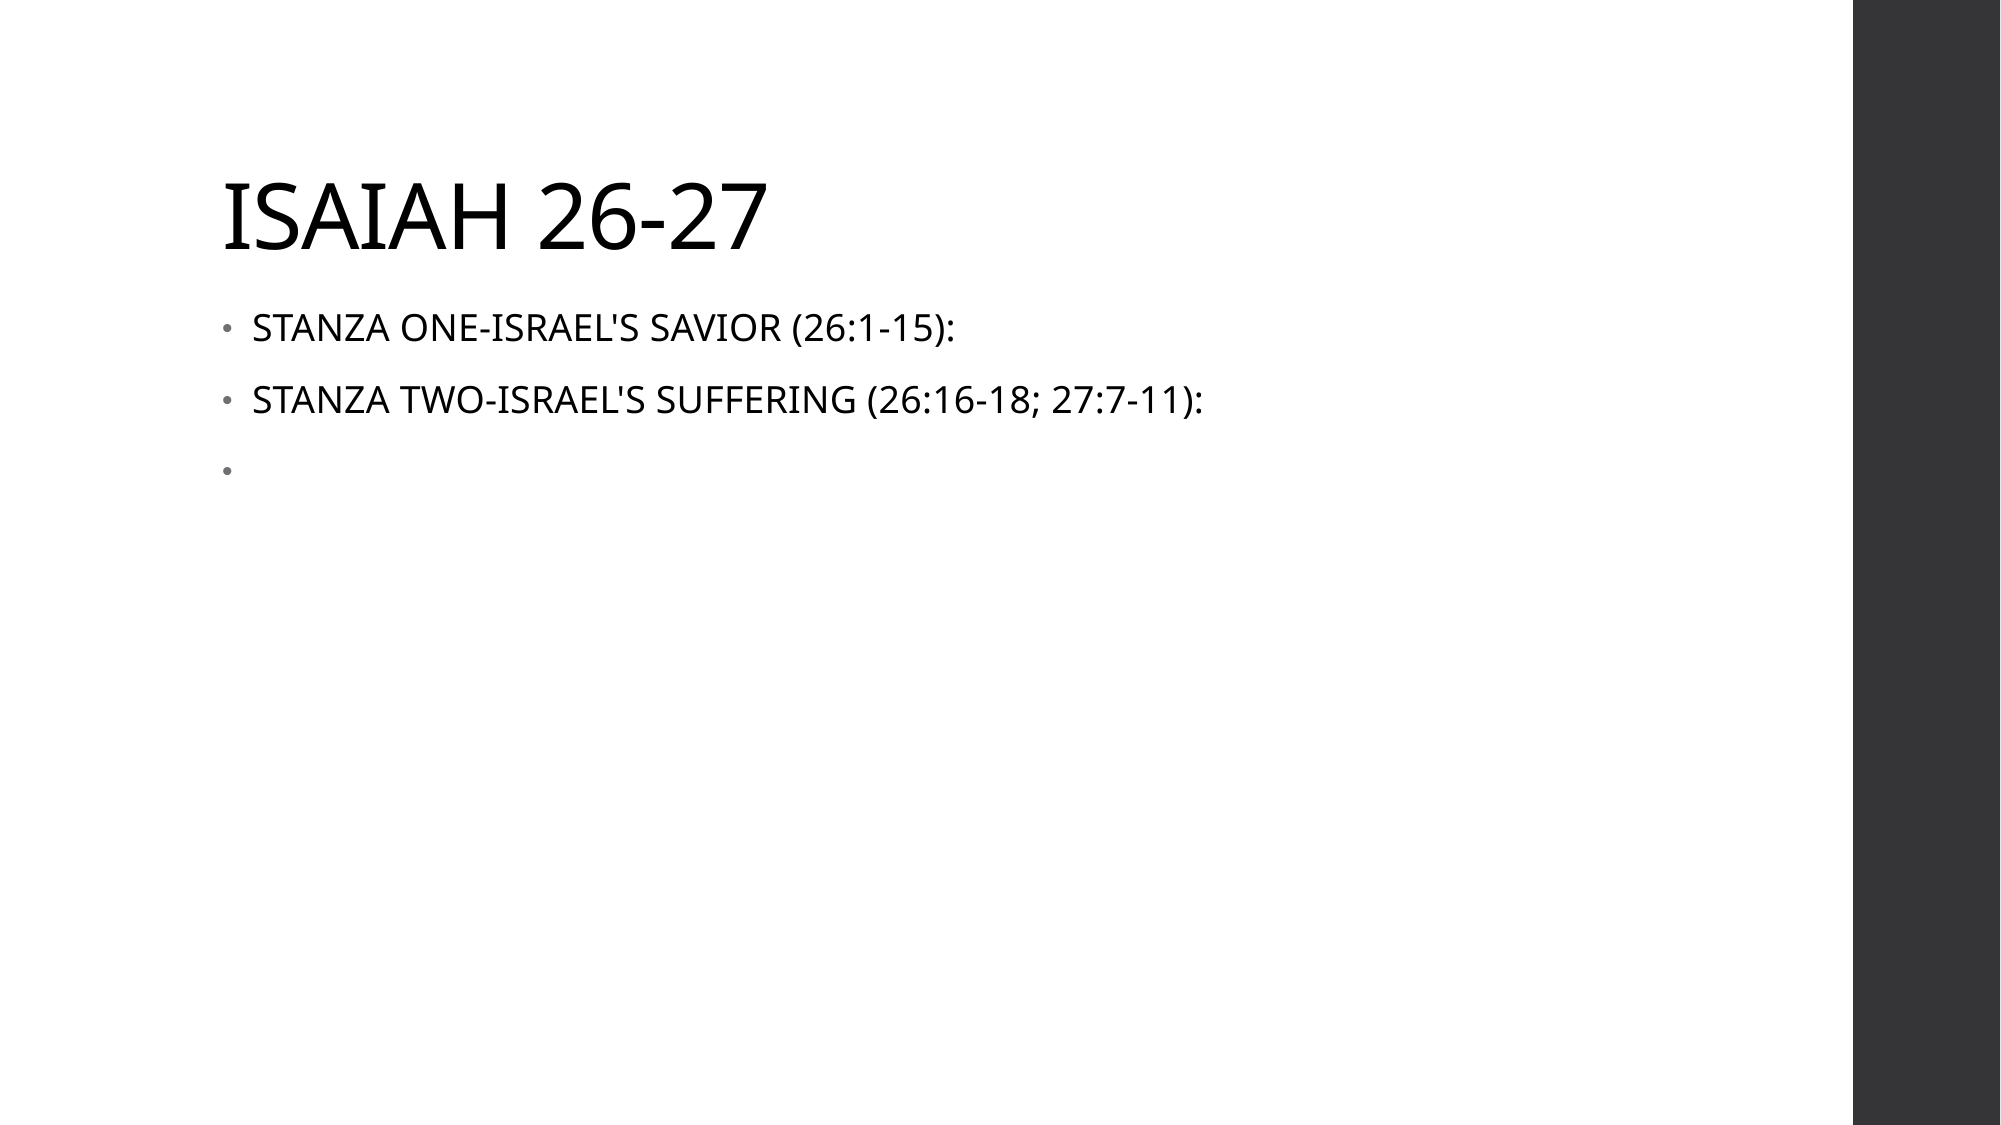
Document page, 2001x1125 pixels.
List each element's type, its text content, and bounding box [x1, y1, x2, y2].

list STANZA ONE-ISRAEL'S SAVIOR (26:1-15): STANZA TWO-ISRAEL'S SUFFERING (26:16-18; 27:7-11): [206, 299, 1617, 1014]
title ISAIAH 26-27 [206, 60, 1797, 278]
